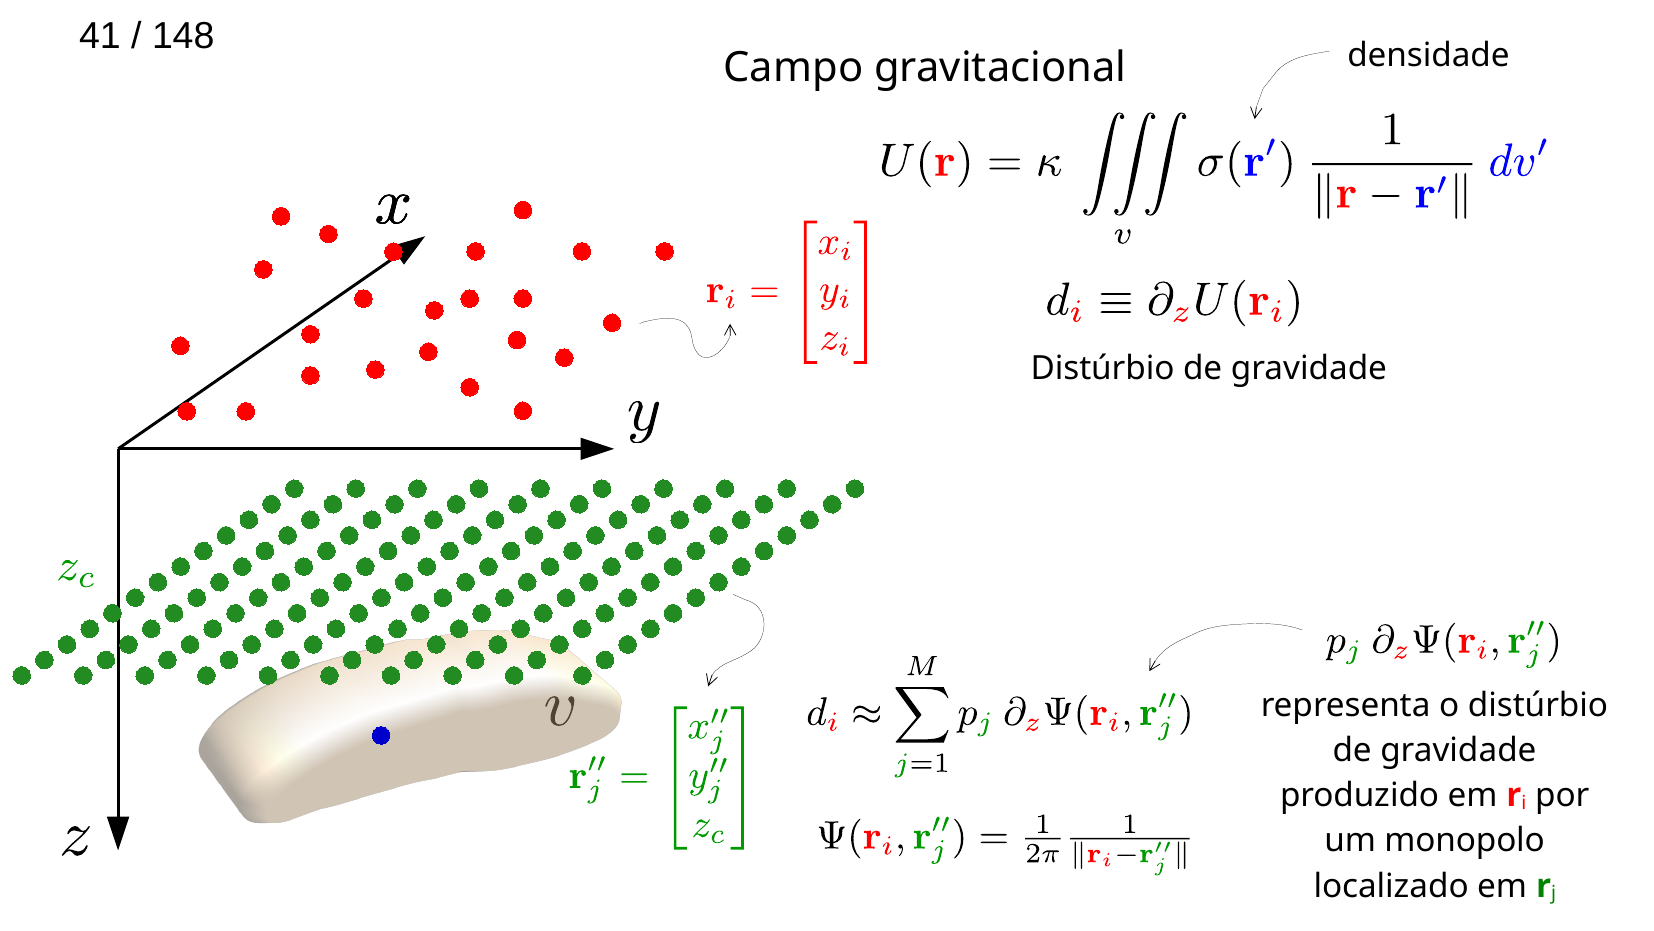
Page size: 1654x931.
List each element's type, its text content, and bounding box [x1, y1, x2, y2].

text_box [158, 651, 177, 669]
text_box [502, 542, 520, 560]
text_box [709, 573, 728, 592]
text_box [573, 619, 592, 638]
text_box [220, 651, 238, 669]
text_box [777, 479, 796, 498]
text_box [236, 402, 255, 421]
text_box [149, 573, 167, 592]
text_box [126, 588, 145, 607]
text_box [254, 260, 273, 279]
text_box [395, 573, 413, 592]
text_box [242, 635, 261, 654]
text_box [709, 526, 728, 545]
text_box [495, 588, 514, 607]
text_box [508, 495, 527, 514]
text_box [419, 342, 438, 361]
text_box [320, 666, 339, 685]
text_box [755, 495, 773, 514]
text_box [74, 666, 93, 685]
text_box [310, 588, 329, 607]
text_box [573, 666, 592, 685]
text_box [557, 588, 575, 607]
text_box [171, 336, 190, 355]
text_box [417, 557, 436, 576]
text_box [319, 225, 338, 243]
text_box [171, 557, 190, 576]
text_box [514, 401, 532, 420]
text_box [466, 651, 485, 669]
picture [806, 656, 1194, 778]
text_box [249, 588, 268, 607]
text_box [388, 619, 407, 638]
text_box [288, 604, 306, 623]
text_box [443, 666, 462, 685]
text_box [618, 588, 637, 607]
picture [816, 814, 1190, 876]
text_box [343, 651, 361, 669]
text_box [97, 651, 115, 669]
picture [1043, 278, 1306, 329]
text_box [755, 542, 773, 560]
text_box [440, 542, 459, 560]
text_box [12, 666, 31, 685]
text_box [262, 495, 281, 514]
text_box [278, 526, 297, 545]
text_box [541, 557, 559, 576]
text_box [618, 635, 637, 654]
text_box [256, 542, 274, 560]
text_box [233, 557, 252, 576]
text_box [379, 542, 397, 560]
text_box [301, 510, 320, 529]
text_box [194, 542, 213, 560]
picture [56, 560, 95, 588]
text_box representa o distúrbio de gravidade produzido em ri por um monopolo localizado em rj [1246, 673, 1630, 863]
text_box [301, 366, 320, 385]
picture [59, 826, 93, 856]
text_box [655, 242, 674, 261]
picture [1325, 620, 1562, 668]
text_box [686, 588, 705, 607]
text_box [534, 604, 553, 623]
text_box [240, 510, 258, 529]
picture [626, 401, 662, 443]
text_box [641, 573, 660, 592]
text_box [595, 604, 614, 623]
text_box [272, 573, 290, 592]
text_box [514, 201, 532, 219]
text_box Distúrbio de gravidade [1015, 336, 1380, 388]
text_box [197, 666, 216, 685]
picture [566, 704, 759, 852]
picture [704, 112, 1548, 366]
text_box [281, 651, 300, 669]
text_box [508, 331, 526, 349]
text_box [641, 619, 660, 638]
text_box [425, 301, 444, 320]
text_box [327, 619, 345, 638]
text_box <number> / 148 [0, 0, 240, 71]
text_box [181, 635, 199, 654]
text_box [301, 325, 320, 344]
text_box [401, 526, 420, 545]
text_box [365, 635, 384, 654]
text_box [372, 726, 390, 745]
text_box [460, 378, 479, 397]
text_box [586, 526, 605, 545]
text_box [217, 526, 235, 545]
text_box [35, 651, 54, 669]
text_box [777, 526, 796, 545]
text_box [472, 604, 491, 623]
text_box [165, 604, 183, 623]
text_box [58, 635, 76, 654]
text_box [210, 573, 229, 592]
text_box [466, 242, 485, 261]
text_box [285, 479, 304, 498]
text_box [603, 313, 621, 332]
text_box [304, 635, 323, 654]
text_box [265, 619, 284, 638]
text_box [602, 557, 621, 576]
text_box [456, 573, 475, 592]
text_box [187, 588, 206, 607]
text_box [424, 510, 443, 529]
text_box [800, 510, 819, 529]
text_box [670, 510, 689, 529]
text_box [550, 635, 569, 654]
text_box [686, 542, 705, 560]
text_box [470, 479, 488, 498]
text_box [609, 510, 627, 529]
text_box [716, 479, 734, 498]
text_box [513, 289, 532, 308]
text_box [664, 604, 682, 623]
text_box [272, 207, 290, 226]
text_box [664, 557, 682, 576]
text_box [324, 495, 342, 514]
text_box [531, 479, 550, 498]
text_box [427, 635, 446, 654]
text_box [823, 495, 842, 514]
text_box [103, 604, 122, 623]
text_box [142, 619, 161, 638]
text_box [363, 510, 381, 529]
text_box [135, 666, 154, 685]
text_box [333, 573, 352, 592]
text_box [354, 289, 373, 308]
text_box [547, 510, 566, 529]
text_box [511, 619, 530, 638]
text_box [385, 495, 404, 514]
text_box [488, 635, 507, 654]
text_box [596, 651, 614, 669]
text_box [259, 666, 277, 685]
text_box [570, 495, 589, 514]
text_box Campo gravitacional [708, 29, 1112, 91]
text_box [525, 526, 543, 545]
text_box [384, 242, 403, 261]
text_box [119, 635, 138, 654]
text_box [732, 557, 751, 576]
text_box [340, 526, 359, 545]
text_box [732, 510, 751, 529]
text_box [411, 604, 430, 623]
text_box [450, 619, 468, 638]
text_box [625, 542, 644, 560]
text_box [294, 557, 313, 576]
text_box [349, 604, 368, 623]
text_box [382, 666, 400, 685]
text_box [563, 542, 582, 560]
text_box densidade [1332, 23, 1521, 76]
text_box [317, 542, 336, 560]
text_box [846, 479, 864, 498]
text_box [631, 495, 650, 514]
text_box [573, 242, 591, 261]
text_box [518, 573, 537, 592]
text_box [555, 348, 574, 367]
picture [374, 194, 413, 224]
text_box [366, 360, 385, 379]
text_box [579, 573, 598, 592]
text_box [479, 557, 498, 576]
text_box [654, 479, 673, 498]
text_box [460, 289, 479, 308]
text_box [693, 495, 712, 514]
text_box [404, 651, 423, 669]
text_box [346, 479, 365, 498]
text_box [203, 619, 222, 638]
text_box [463, 526, 482, 545]
text_box [505, 666, 523, 685]
text_box [447, 495, 466, 514]
text_box [372, 588, 391, 607]
text_box [434, 588, 452, 607]
text_box [177, 402, 196, 421]
text_box [356, 557, 375, 576]
text_box [408, 479, 427, 498]
text_box [226, 604, 245, 623]
text_box [648, 526, 666, 545]
text_box [80, 619, 99, 638]
text_box [486, 510, 504, 529]
text_box [527, 651, 546, 669]
text_box [593, 479, 611, 498]
